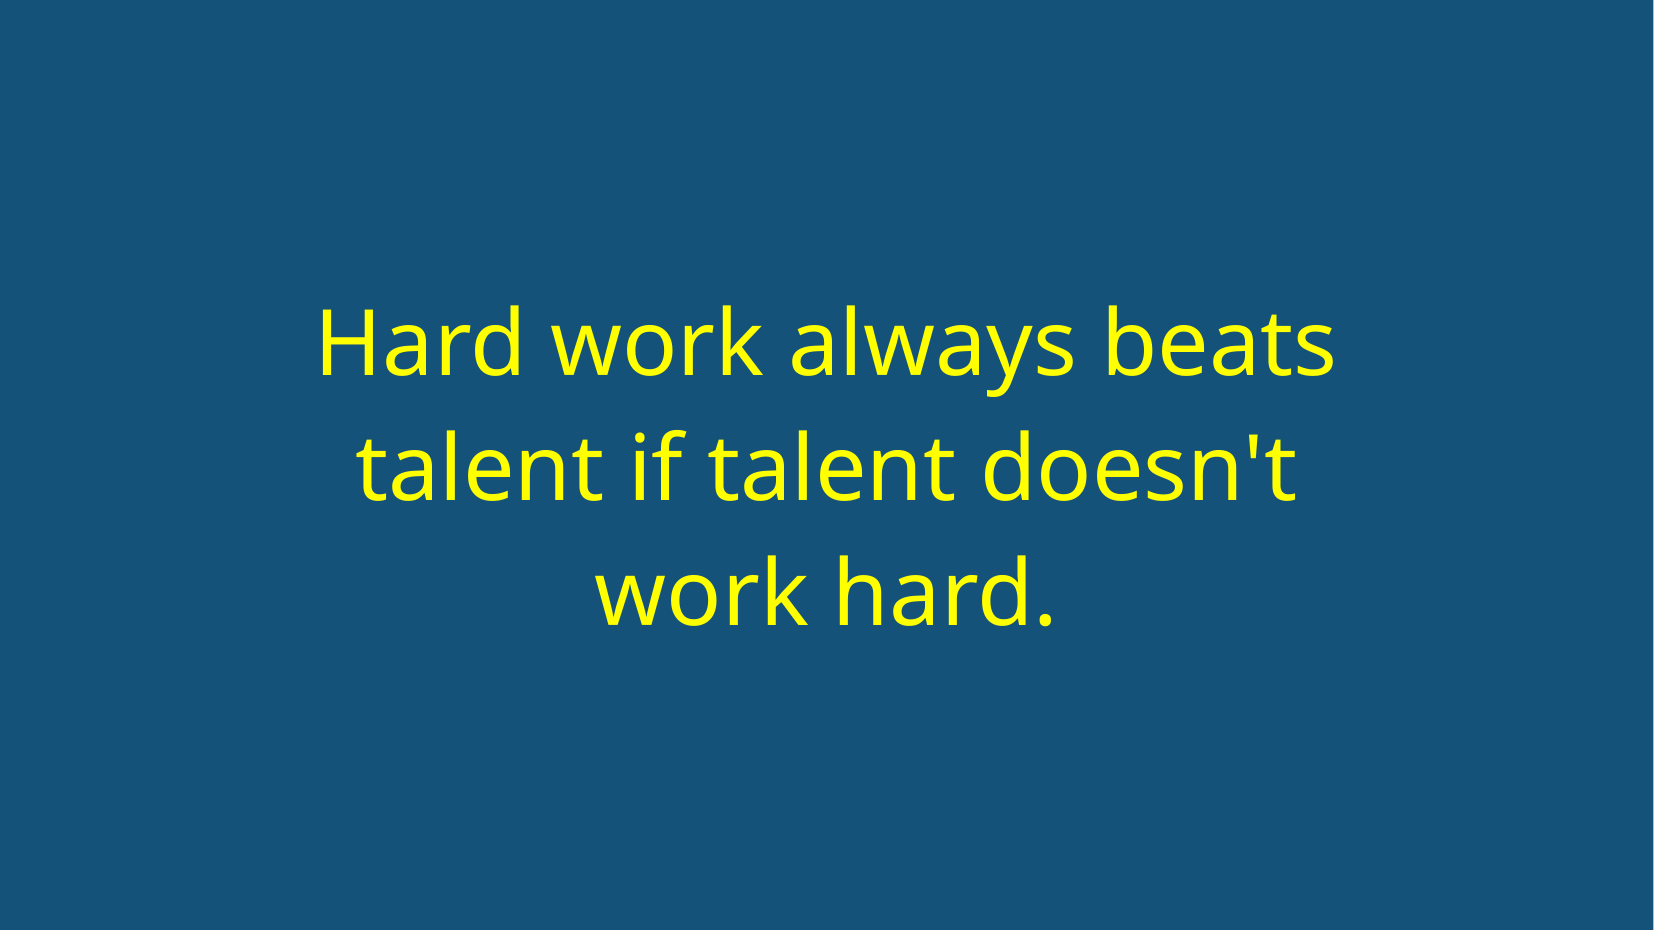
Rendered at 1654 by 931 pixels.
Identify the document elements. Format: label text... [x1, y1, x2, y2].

text_box Hard work always beats talent if talent doesn't work hard. [236, 0, 1418, 931]
